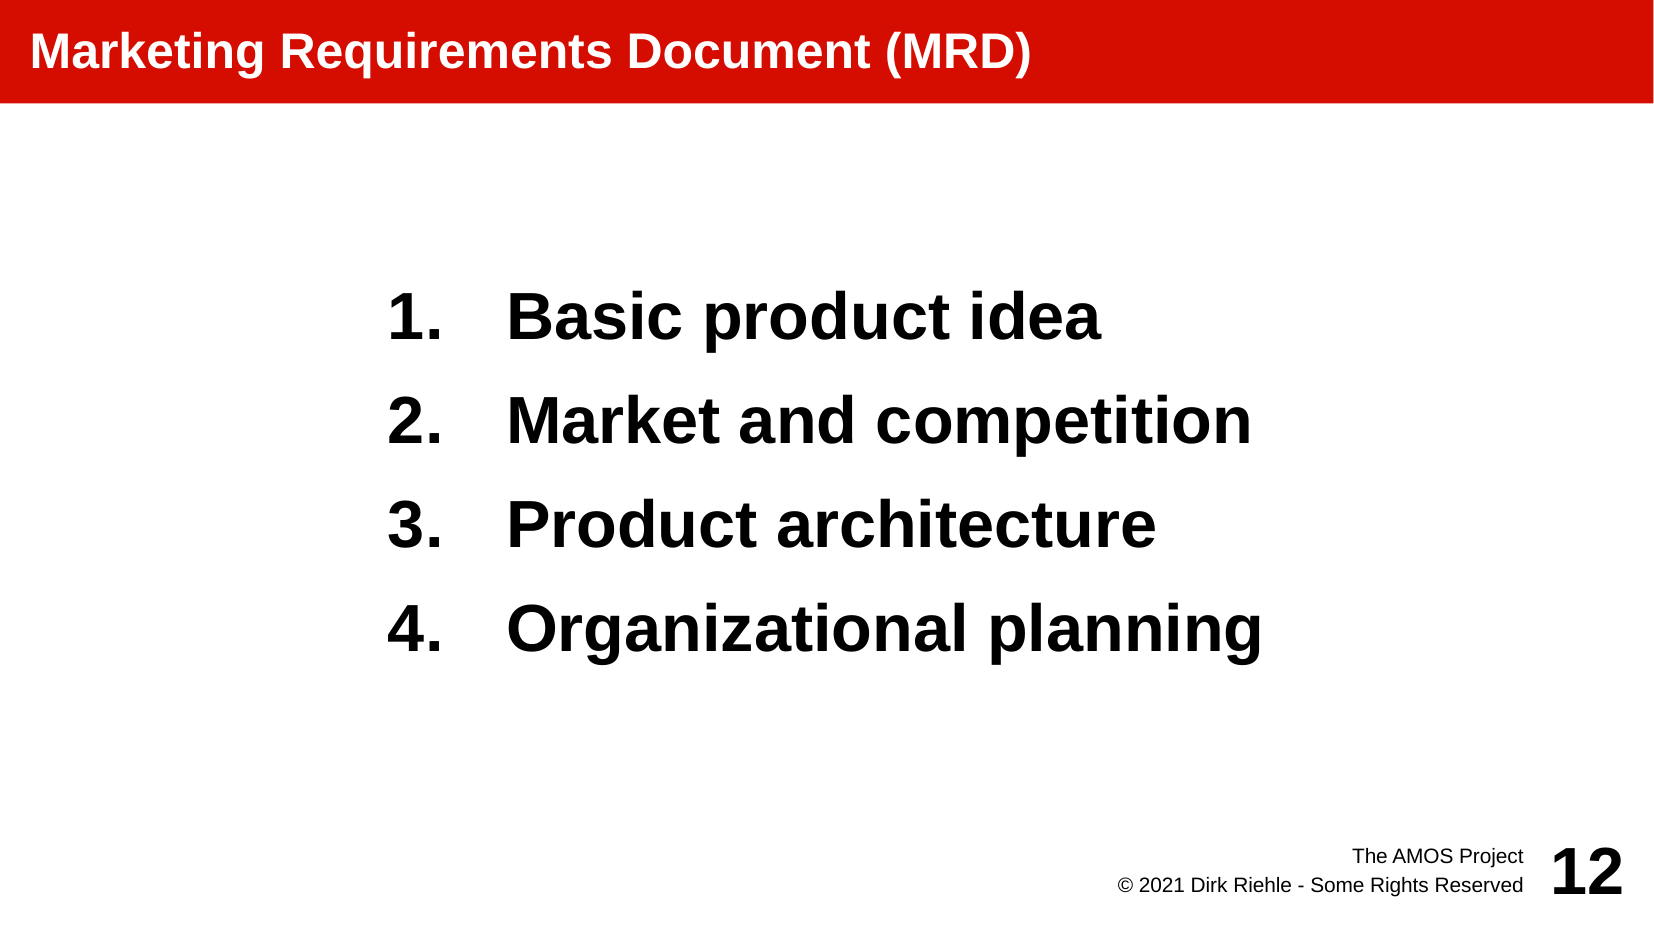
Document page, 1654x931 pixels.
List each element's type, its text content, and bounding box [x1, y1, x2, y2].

title Marketing Requirements Document (MRD) [0, 0, 1654, 104]
subtitle Basic product idea Market and competition Product architecture Organizational planning [29, 132, 1625, 813]
